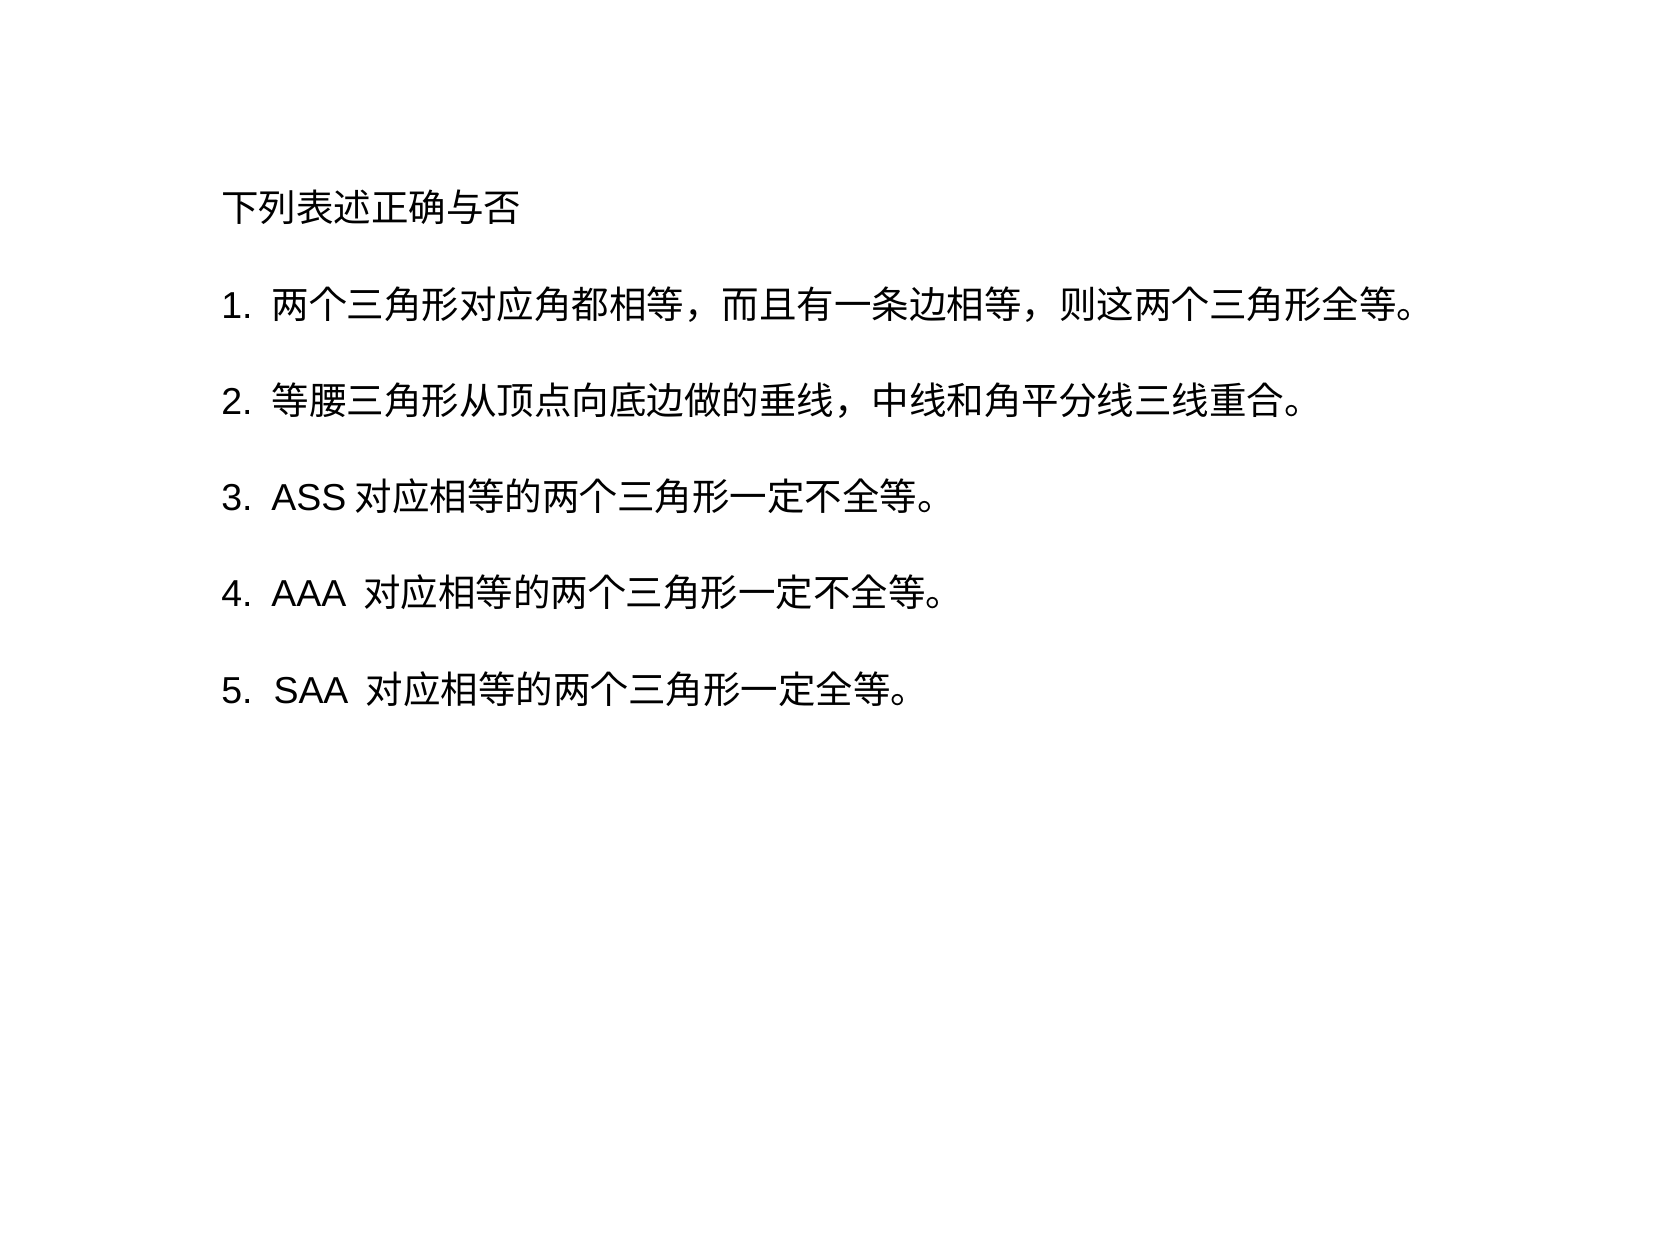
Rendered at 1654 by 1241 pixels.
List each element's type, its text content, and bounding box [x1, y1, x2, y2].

text_box 下列表述正确与否 1. 两个三角形对应角都相等，而且有一条边相等，则这两个三角形全等。 2. 等腰三角形从顶点向底边做的垂线，中线和角平分线三线重合。 3. ASS对应相等的两个三角形一定不全等。 4. AAA 对应相等的两个三角形一定不全等。 5. SAA 对应相等的两个三角形一定全等。 [206, 170, 1434, 649]
